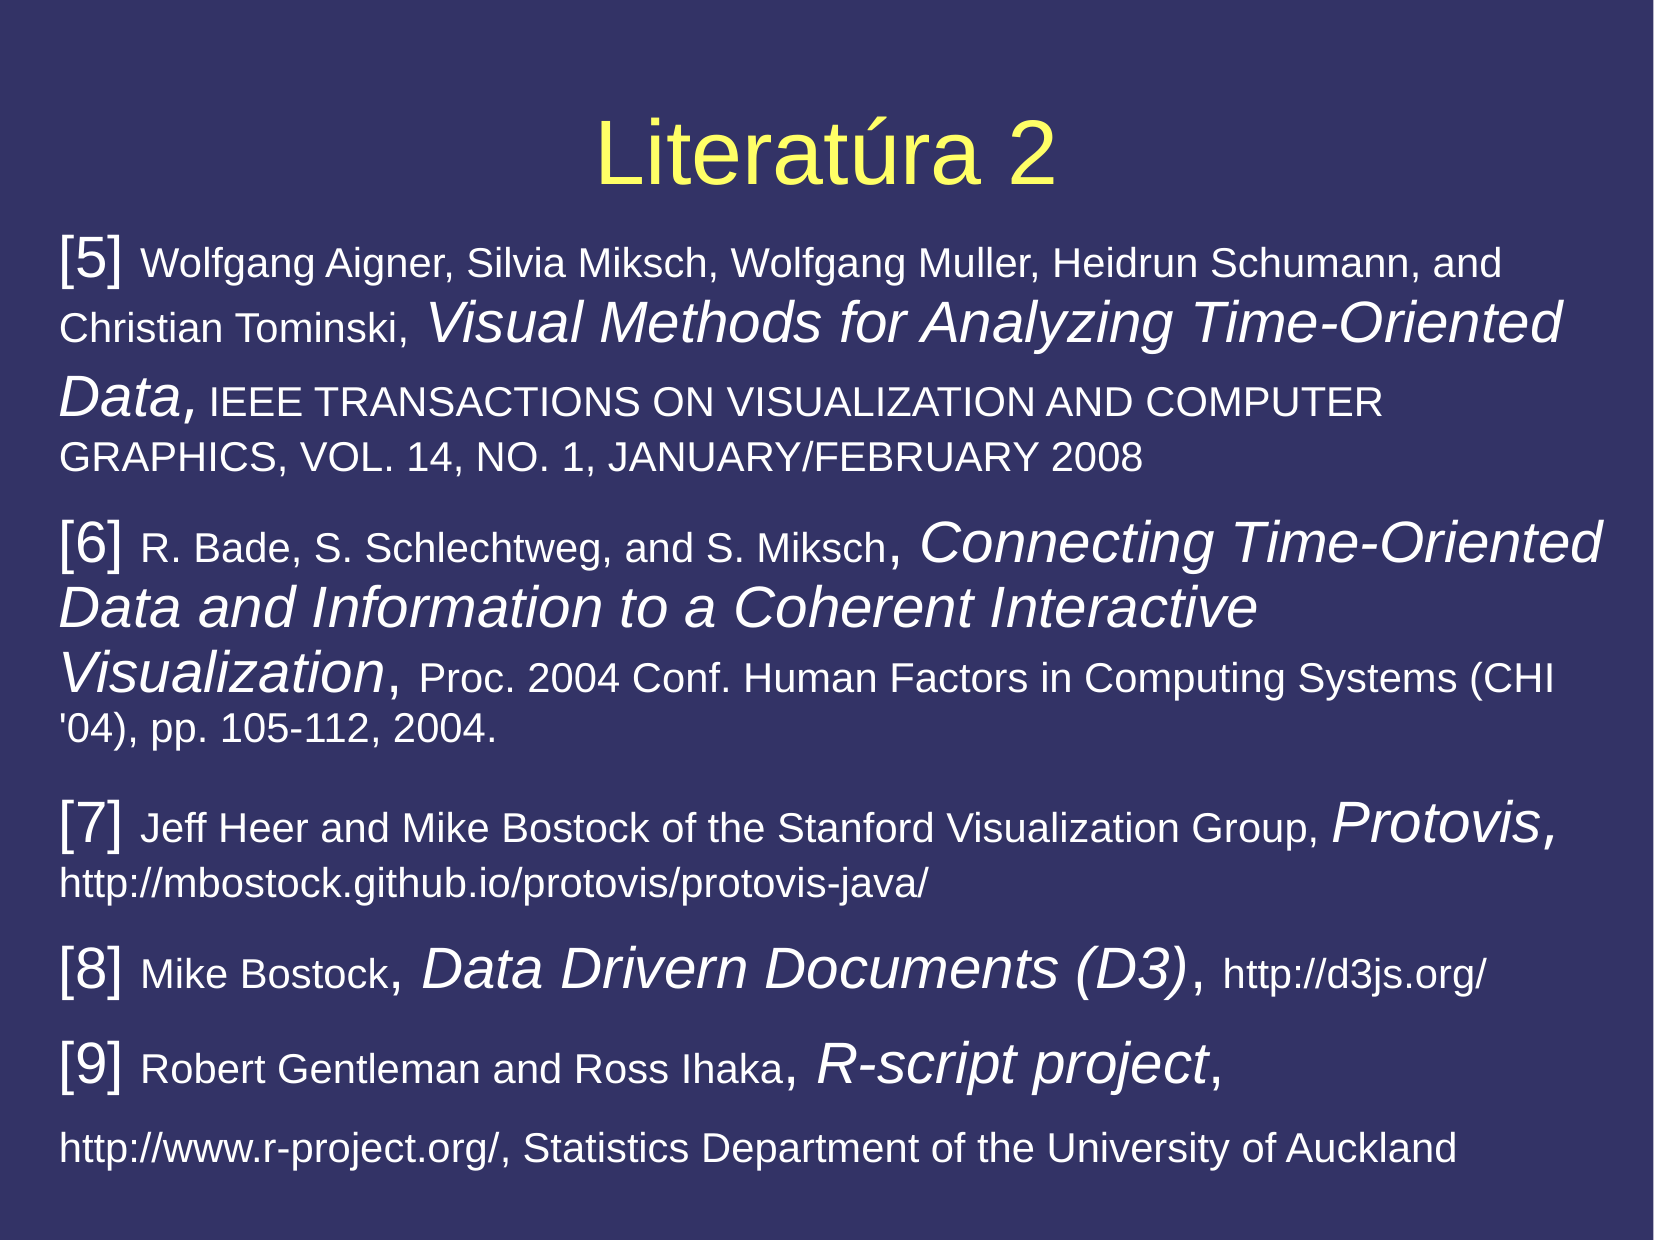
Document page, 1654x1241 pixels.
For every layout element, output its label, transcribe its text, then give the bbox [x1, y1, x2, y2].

title Literatúra 2 [82, 49, 1571, 224]
list [5] Wolfgang Aigner, Silvia Miksch, Wolfgang Muller, Heidrun Schumann, and Christian Tominski, Visual Methods for Analyzing Time-Oriented Data, IEEE TRANSACTIONS ON VISUALIZATION AND COMPUTER GRAPHICS, VOL. 14, NO. 1, JANUARY/FEBRUARY 2008 [6] R. Bade, S. Schlechtweg, and S. Miksch, Connecting Time-Oriented Data and Information to a Coherent Interactive Visualization, Proc. 2004 Conf. Human Factors in Computing Systems (CHI '04), pp. 105-112, 2004. [7] Jeff Heer and Mike Bostock of the Stanford Visualization Group, Protovis, http://mbostock.github.io/protovis/protovis-java/ [8] Mike Bostock, Data Drivern Documents (D3), http://d3js.org/ [9] Robert Gentleman and Ross Ihaka, R-script project, http://www.r-project.org/, Statistics Department of the University of Auckland [58, 224, 1619, 1241]
